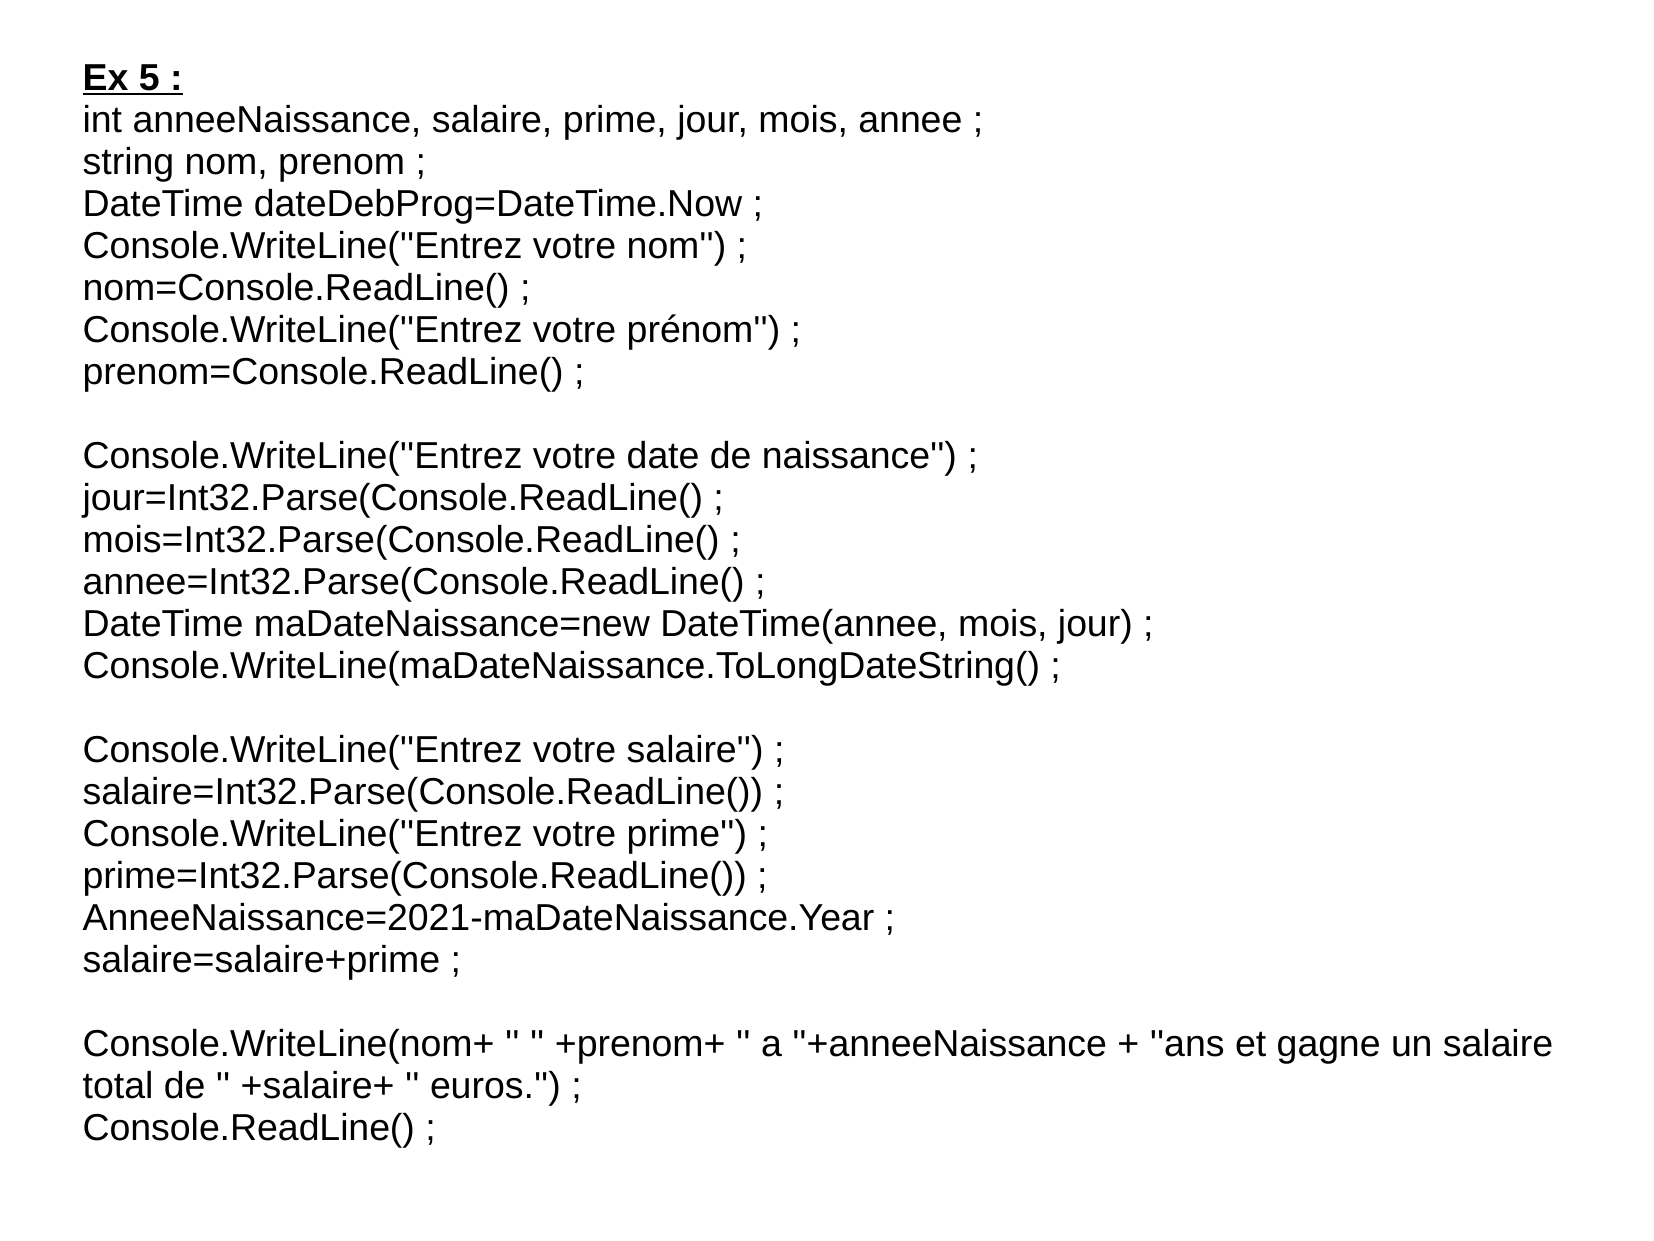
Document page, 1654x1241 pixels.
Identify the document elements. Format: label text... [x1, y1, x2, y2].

subtitle Ex 5 : int anneeNaissance, salaire, prime, jour, mois, annee ; string nom, prenom ; DateTime dateDebProg=DateTime.Now ; Console.WriteLine(''Entrez votre nom'') ; nom=Console.ReadLine() ; Console.WriteLine(''Entrez votre prénom'') ; prenom=Console.ReadLine() ; Console.WriteLine(''Entrez votre date de naissance'') ; jour=Int32.Parse(Console.ReadLine() ; mois=Int32.Parse(Console.ReadLine() ; annee=Int32.Parse(Console.ReadLine() ; DateTime maDateNaissance=new DateTime(annee, mois, jour) ; Console.WriteLine(maDateNaissance.ToLongDateString() ; Console.WriteLine(''Entrez votre salaire'') ; salaire=Int32.Parse(Console.ReadLine()) ; Console.WriteLine(''Entrez votre prime'') ; prime=Int32.Parse(Console.ReadLine()) ; AnneeNaissance=2021-maDateNaissance.Year ; salaire=salaire+prime ; Console.WriteLine(nom+ '' '' +prenom+ '' a ''+anneeNaissance + ''ans et gagne un salaire total de '' +salaire+ '' euros.'') ; Console.ReadLine() ; [82, 55, 1571, 1150]
